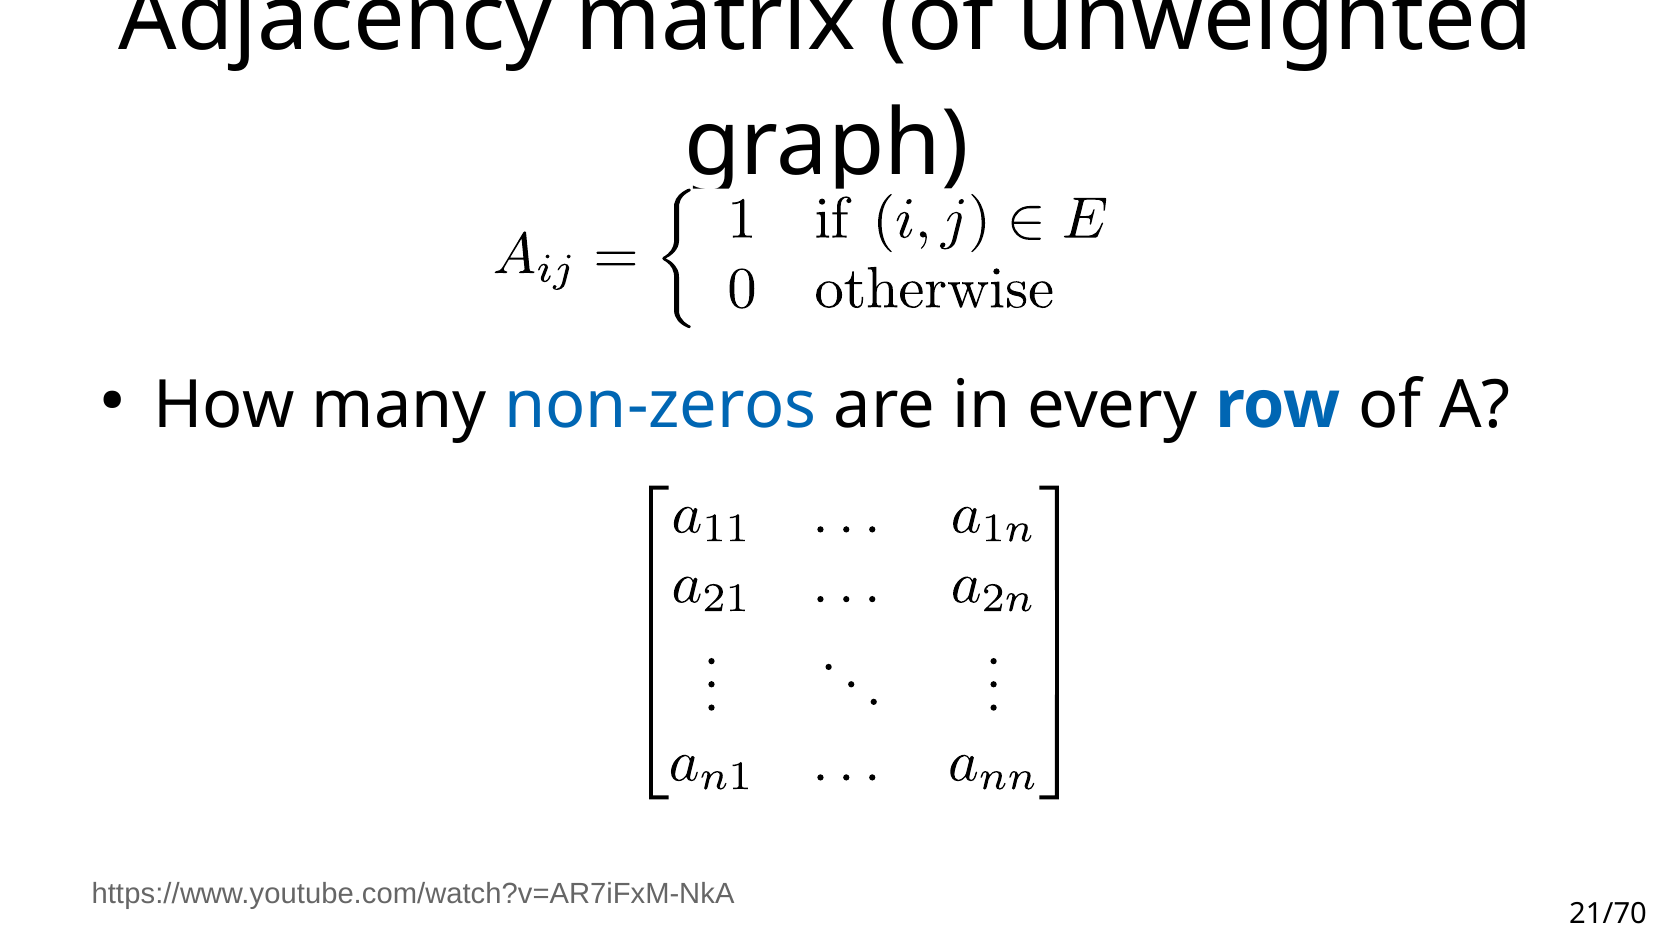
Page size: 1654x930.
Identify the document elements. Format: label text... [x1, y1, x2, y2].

text_box [492, 188, 1109, 329]
list How many non-zeros are in every row of A? [82, 355, 1571, 886]
text_box [630, 485, 1078, 800]
title Adjacency matrix (of unweighted graph) [82, 2, 1571, 151]
text_box https://www.youtube.com/watch?v=AR7iFxM-NkA [76, 870, 931, 921]
